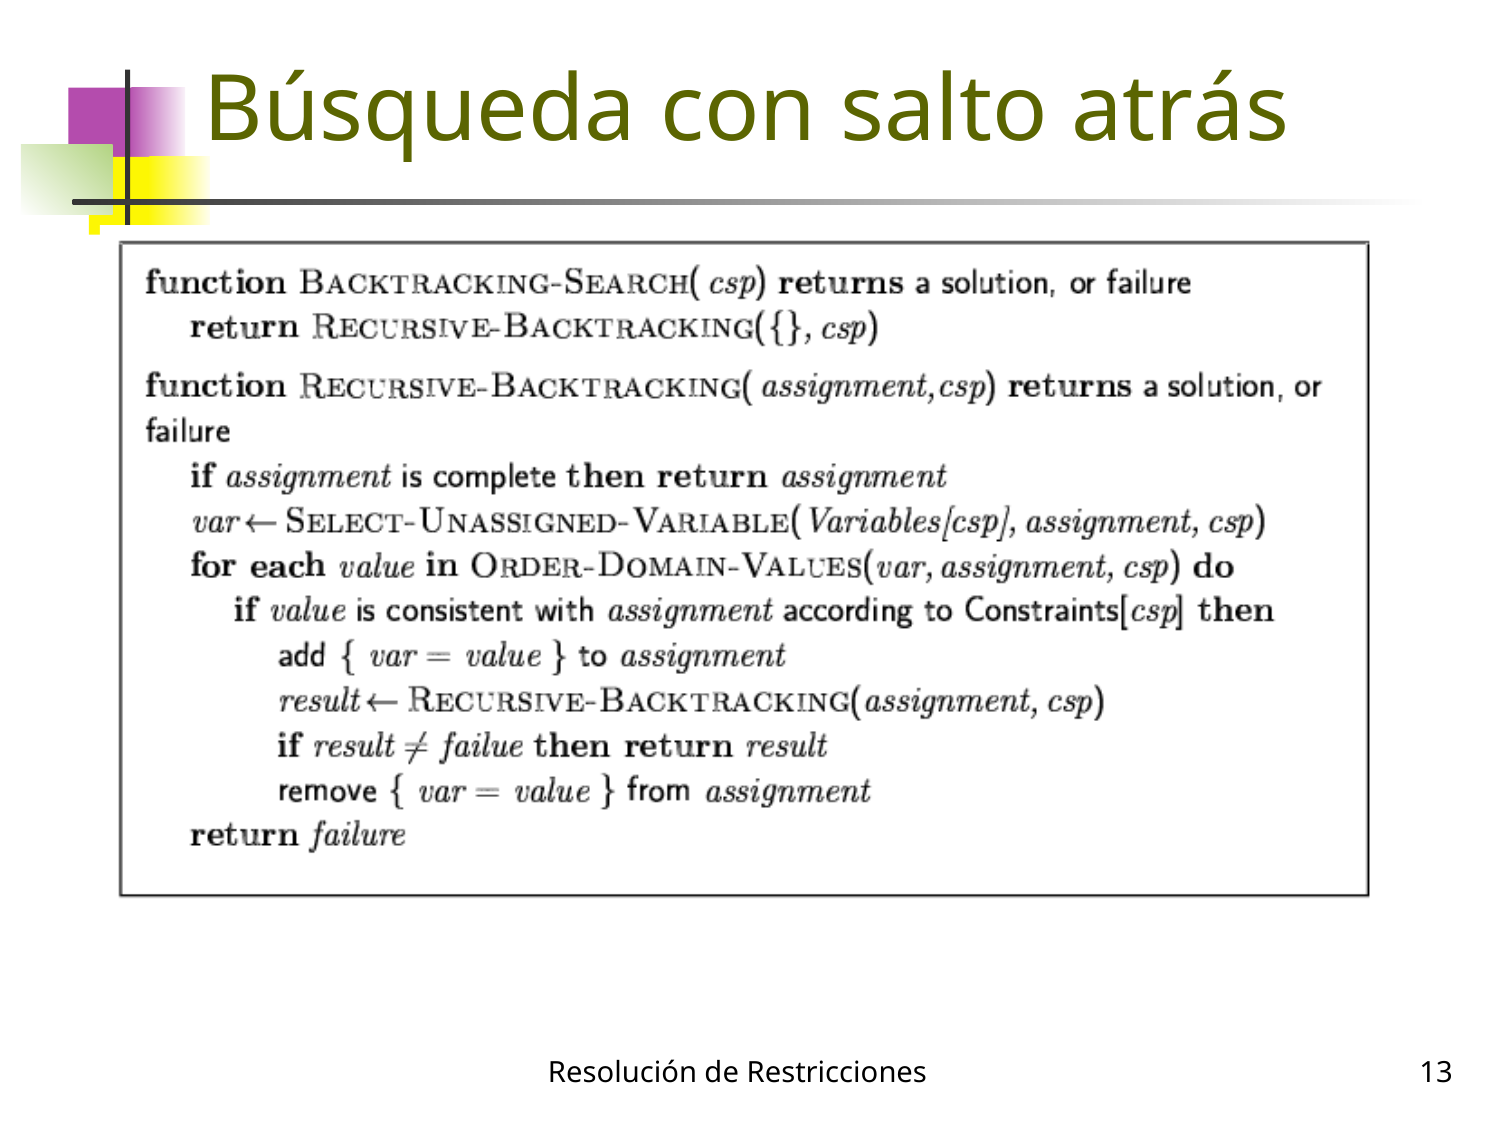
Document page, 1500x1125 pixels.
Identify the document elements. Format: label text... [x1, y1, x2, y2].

picture [99, 224, 1388, 905]
title Búsqueda con salto atrás [188, 35, 1468, 175]
